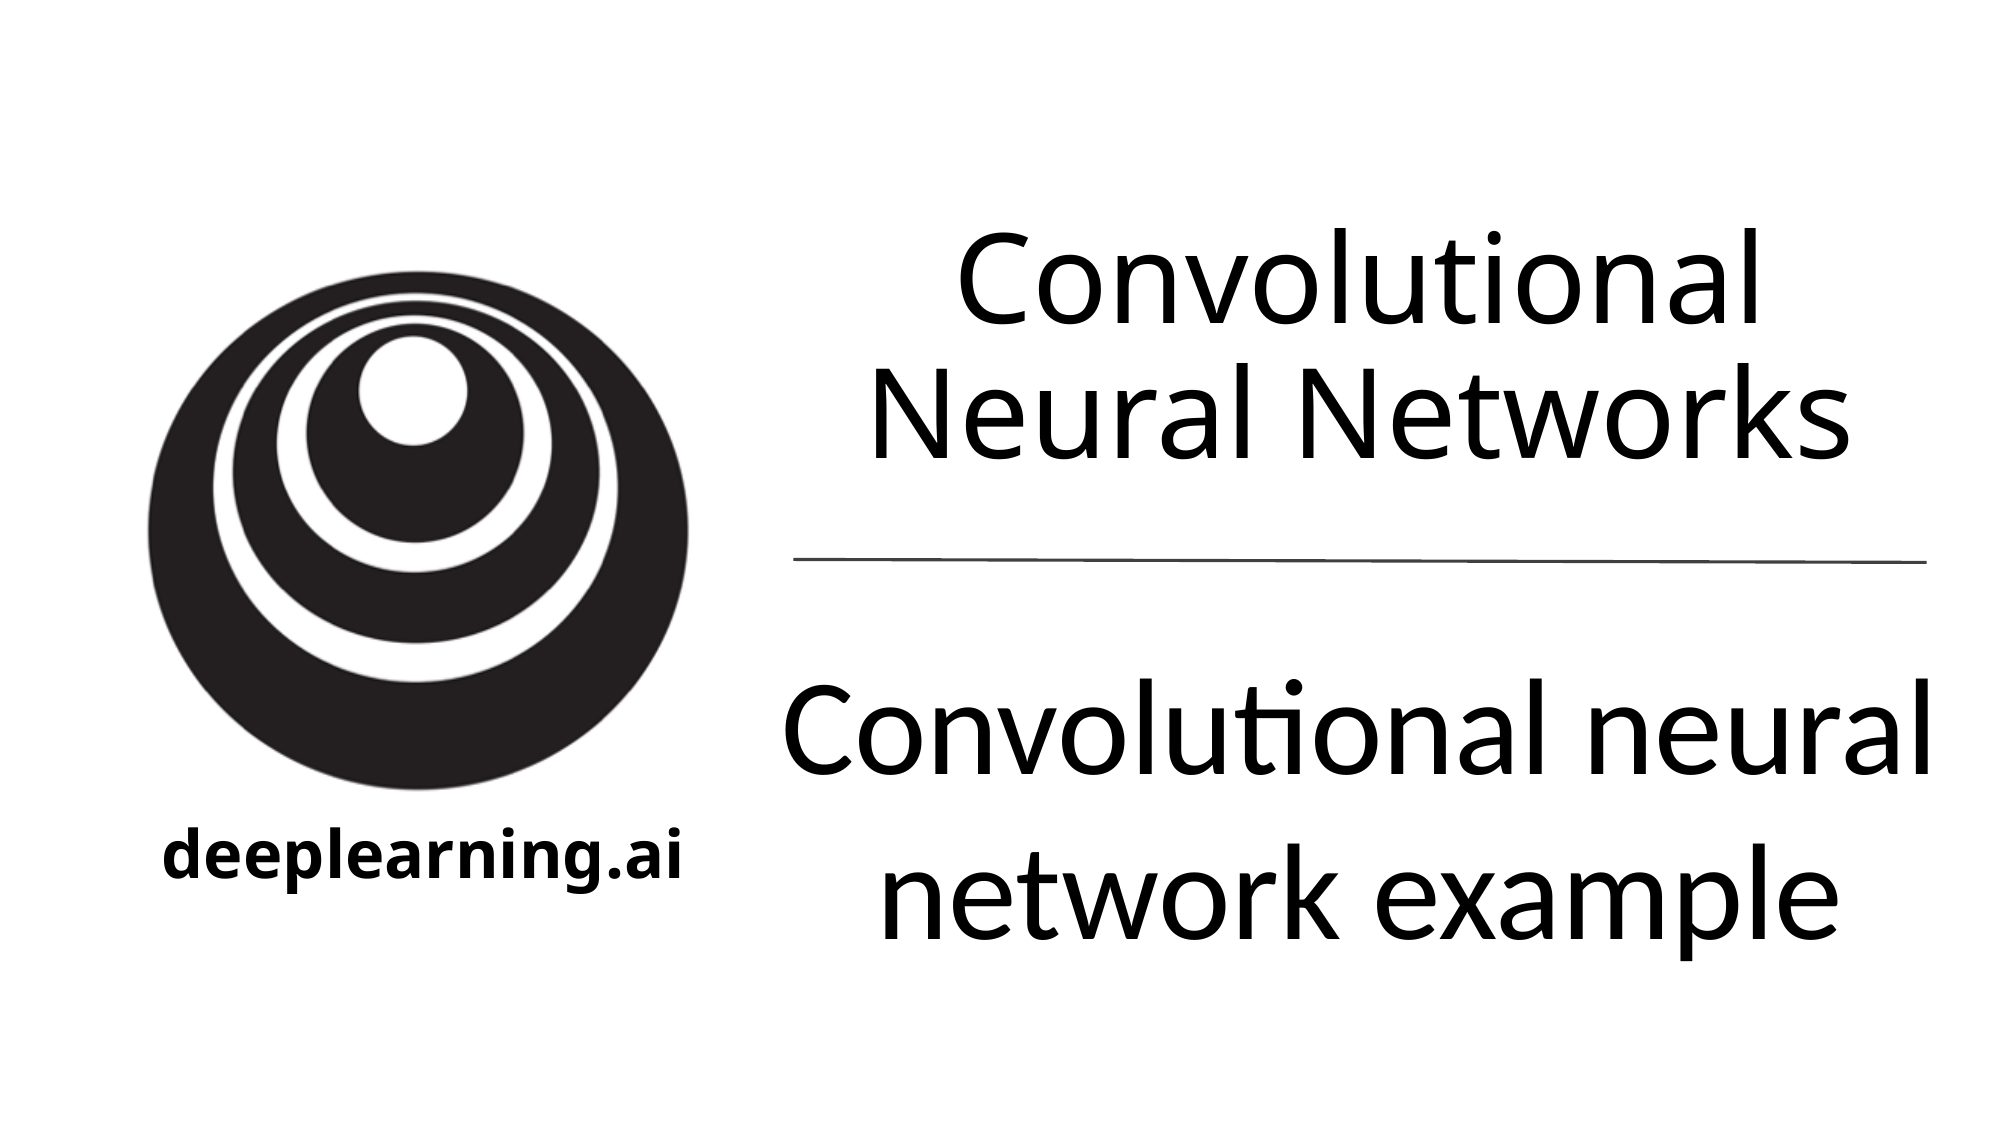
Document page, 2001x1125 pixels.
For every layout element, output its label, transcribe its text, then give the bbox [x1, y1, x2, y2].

text_box [179, 194, 669, 702]
text_box deeplearning.ai [56, 768, 756, 901]
text_box Convolutional neural network example [756, 629, 1964, 978]
title Convolutional Neural Networks [848, 192, 1872, 493]
picture [108, 234, 739, 768]
